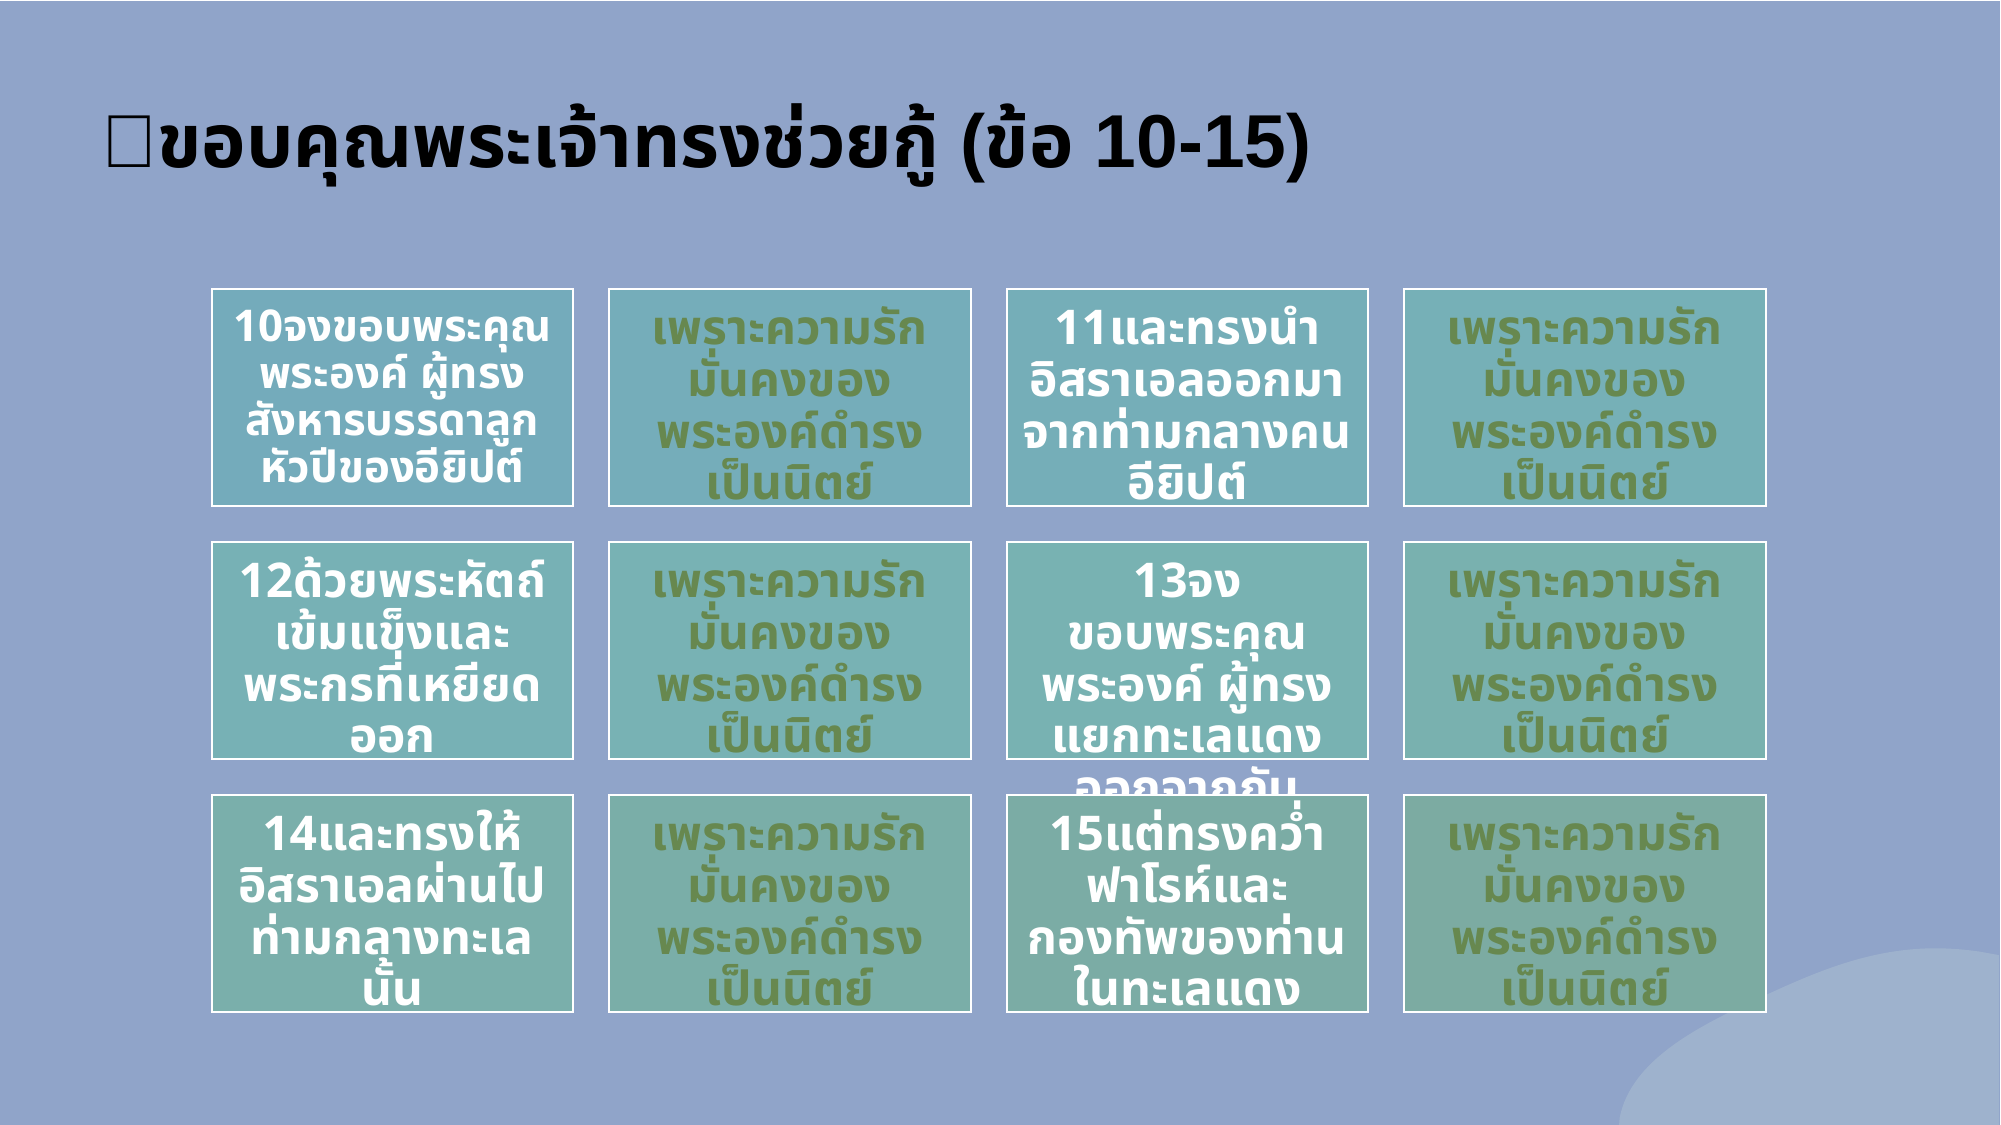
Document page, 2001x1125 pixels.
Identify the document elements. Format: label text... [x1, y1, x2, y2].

title 🙏ขอบคุณพระเจ้าทรงช่วยกู้ (ข้อ 10-15) [86, 55, 1740, 191]
text_box 10จงขอบพระคุณพระองค์ ผู้ทรงสังหารบรรดาลูกหัวปีของอียิปต์ [211, 289, 574, 506]
text_box เพราะความรักมั่นคงของพระองค์ดำรงเป็นนิตย์ [609, 795, 971, 1012]
text_box 14และทรงให้อิสราเอลผ่านไปท่ามกลางทะเลนั้น [211, 795, 574, 1012]
text_box เพราะความรักมั่นคงของพระองค์ดำรงเป็นนิตย์ [609, 542, 971, 759]
text_box เพราะความรักมั่นคงของพระองค์ดำรงเป็นนิตย์ [609, 289, 971, 506]
text_box [0, 1, 2000, 1125]
text_box 12ด้วยพระหัตถ์เข้มแข็งและพระกรที่เหยียดออก [211, 542, 574, 759]
text_box 11และทรงนำอิสราเอลออกมาจากท่ามกลางคนอียิปต์ [1006, 289, 1369, 506]
text_box เพราะความรักมั่นคงของพระองค์ดำรงเป็นนิตย์ [1404, 542, 1766, 759]
text_box 15แต่ทรงคว่ำฟาโรห์และกองทัพของท่านในทะเลแดง [1006, 795, 1369, 1012]
text_box เพราะความรักมั่นคงของพระองค์ดำรงเป็นนิตย์ [1404, 289, 1766, 506]
text_box 13จงขอบพระคุณพระองค์ ผู้ทรงแยกทะเลแดงออกจากกัน [1006, 542, 1369, 759]
text_box เพราะความรักมั่นคงของพระองค์ดำรงเป็นนิตย์ [1404, 795, 1766, 1012]
